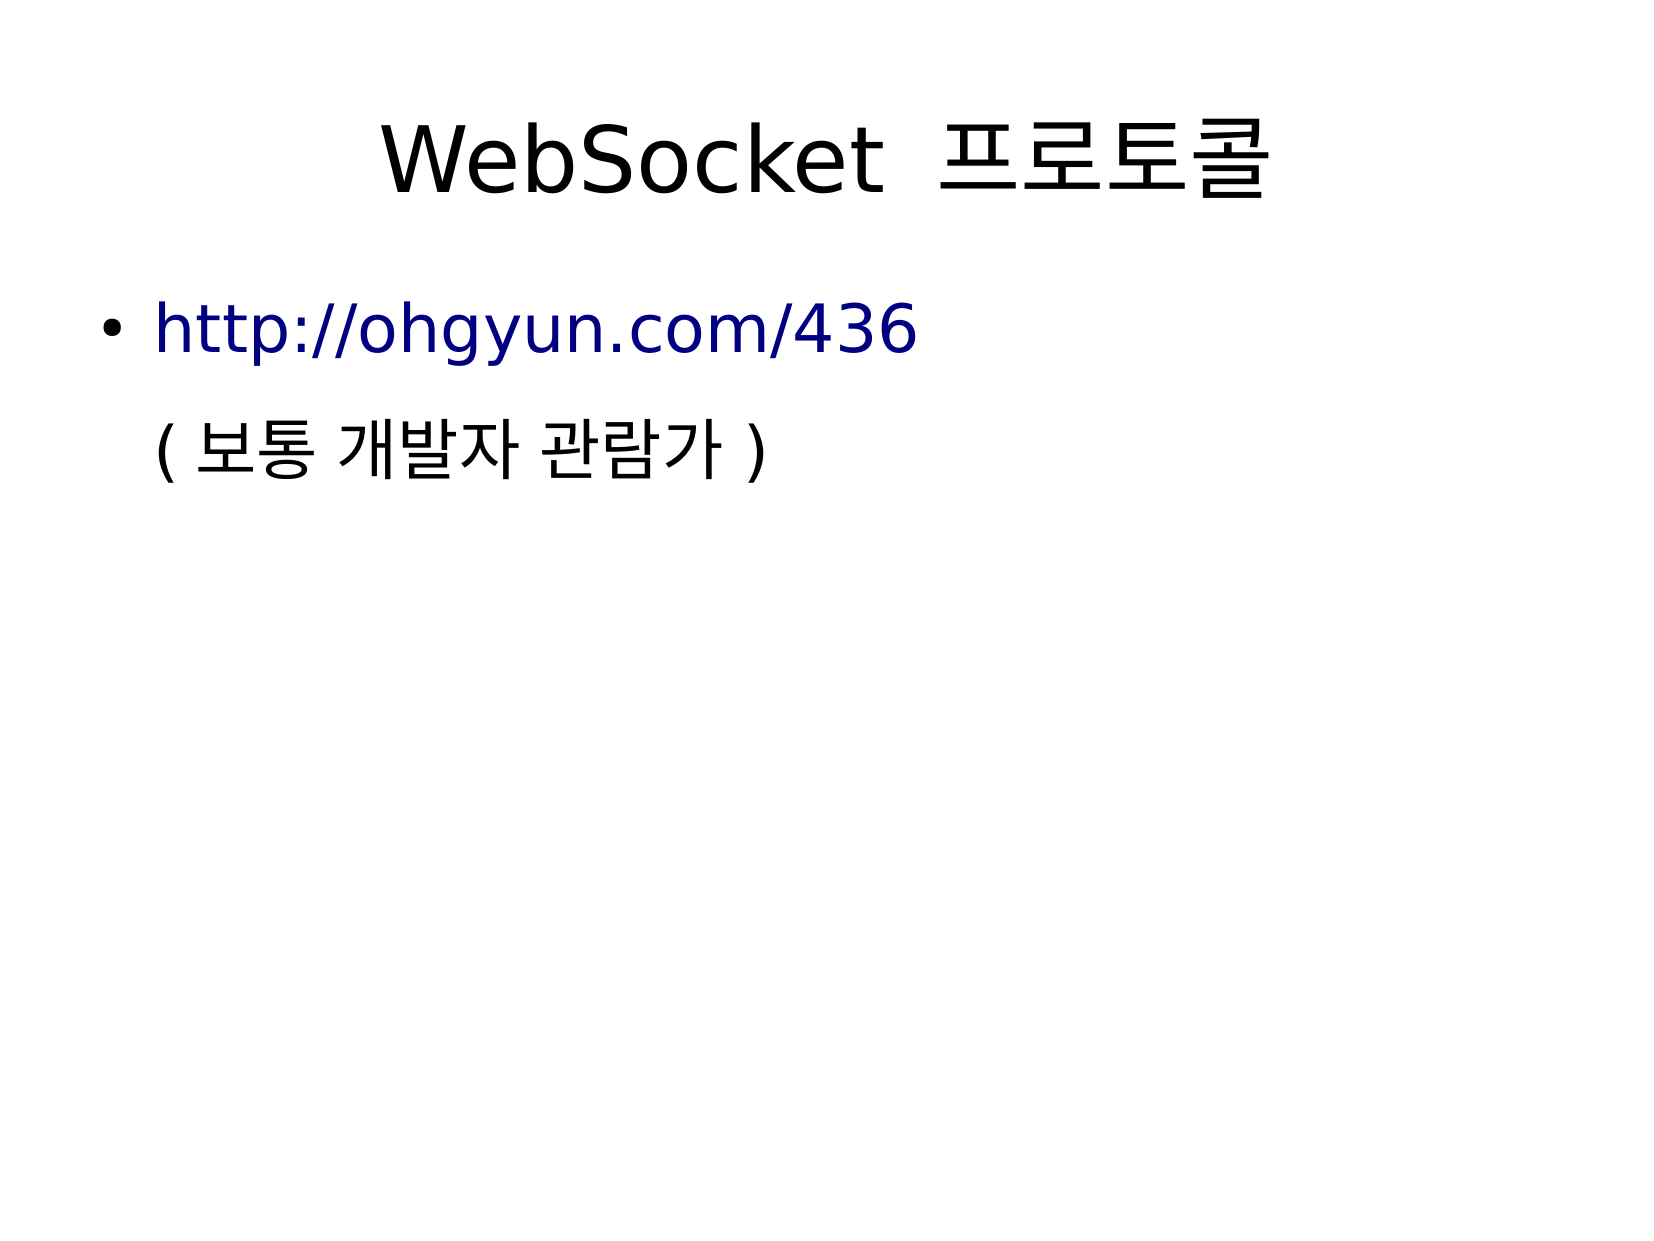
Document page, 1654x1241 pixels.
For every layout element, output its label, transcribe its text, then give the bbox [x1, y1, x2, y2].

title WebSocket 프로토콜 [82, 49, 1571, 257]
list http://ohgyun.com/436 (보통 개발자 관람가) [82, 290, 1571, 1010]
